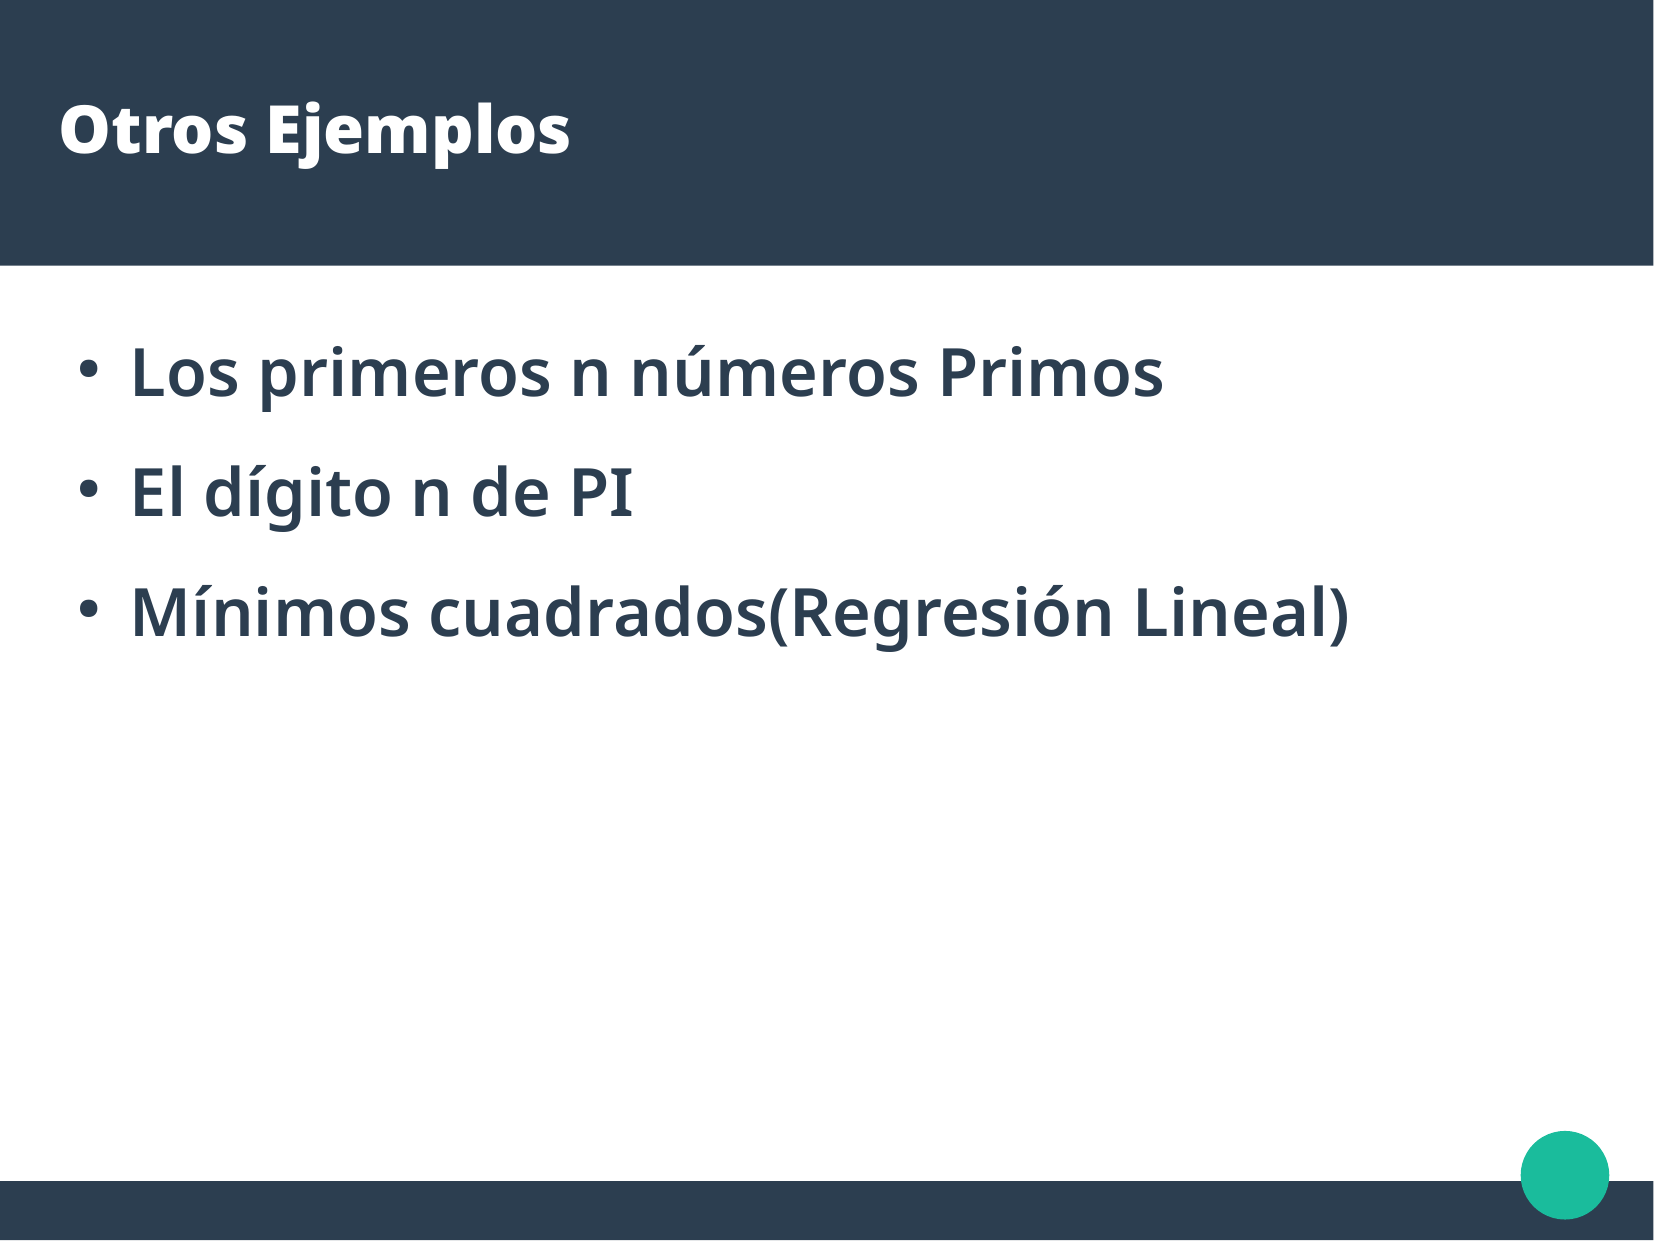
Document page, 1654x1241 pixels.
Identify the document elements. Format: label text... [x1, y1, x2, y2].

title Otros Ejemplos [59, 49, 1595, 207]
list Los primeros n números Primos El dígito n de PI Mínimos cuadrados(Regresión Lineal) [59, 324, 1595, 1152]
